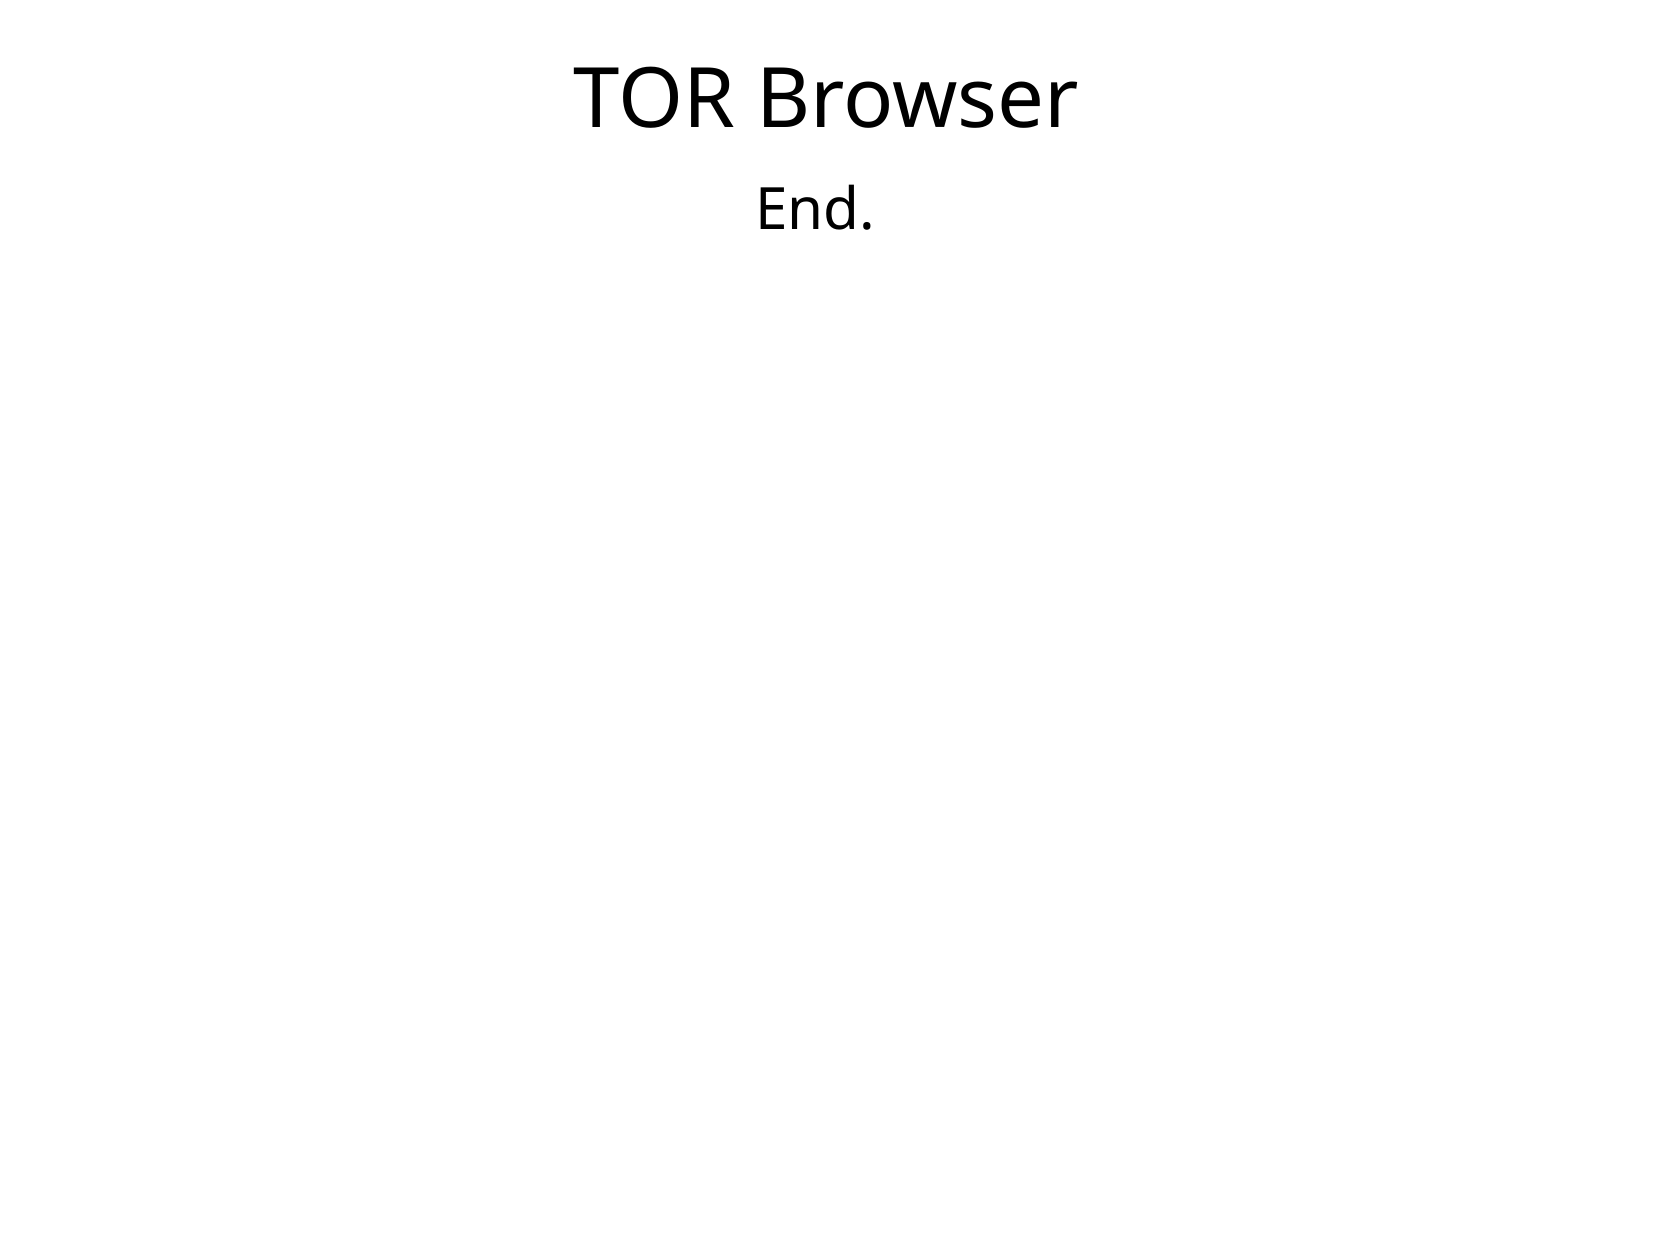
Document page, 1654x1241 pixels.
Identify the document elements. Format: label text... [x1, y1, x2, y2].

text_box End. [59, 141, 1571, 272]
title TOR Browser [82, 49, 1571, 141]
